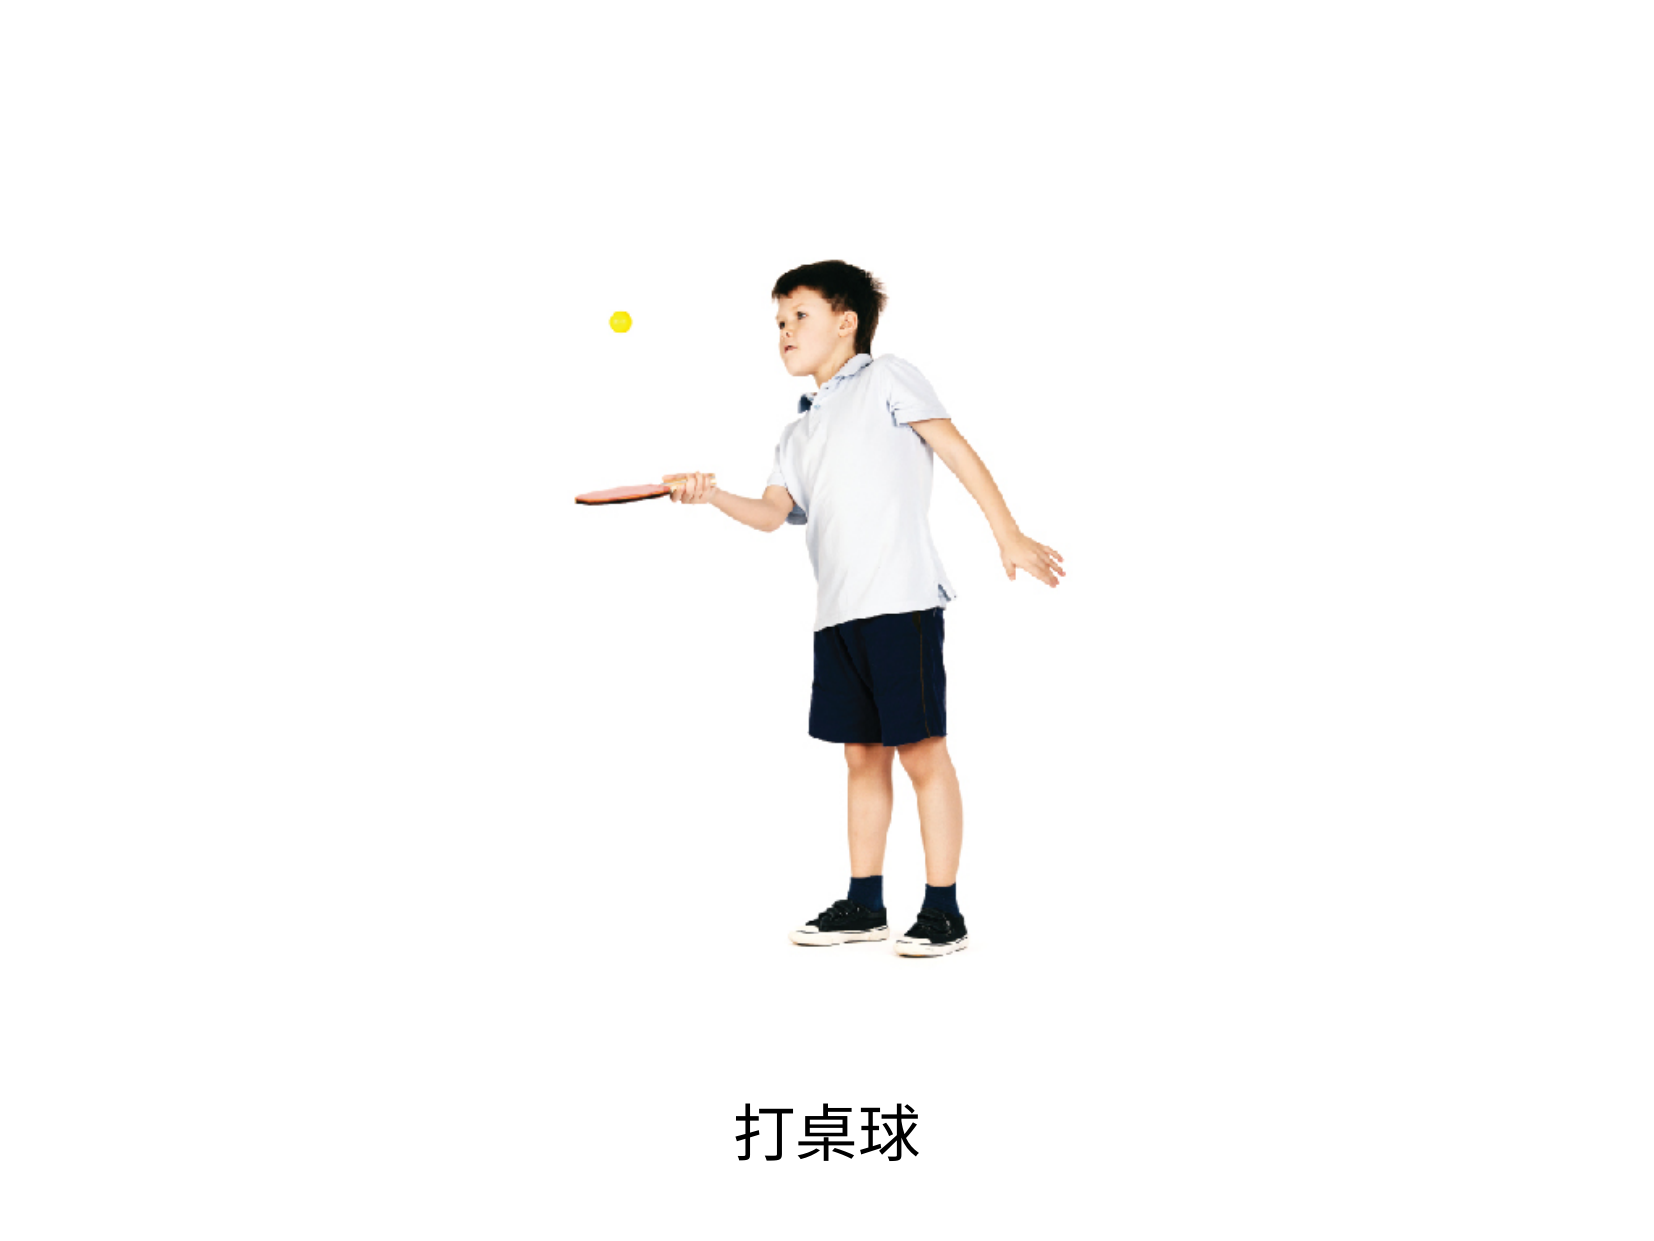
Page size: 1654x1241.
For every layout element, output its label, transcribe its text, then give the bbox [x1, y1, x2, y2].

title 打桌球 [82, 1025, 1571, 1233]
picture [0, 0, 1654, 1241]
